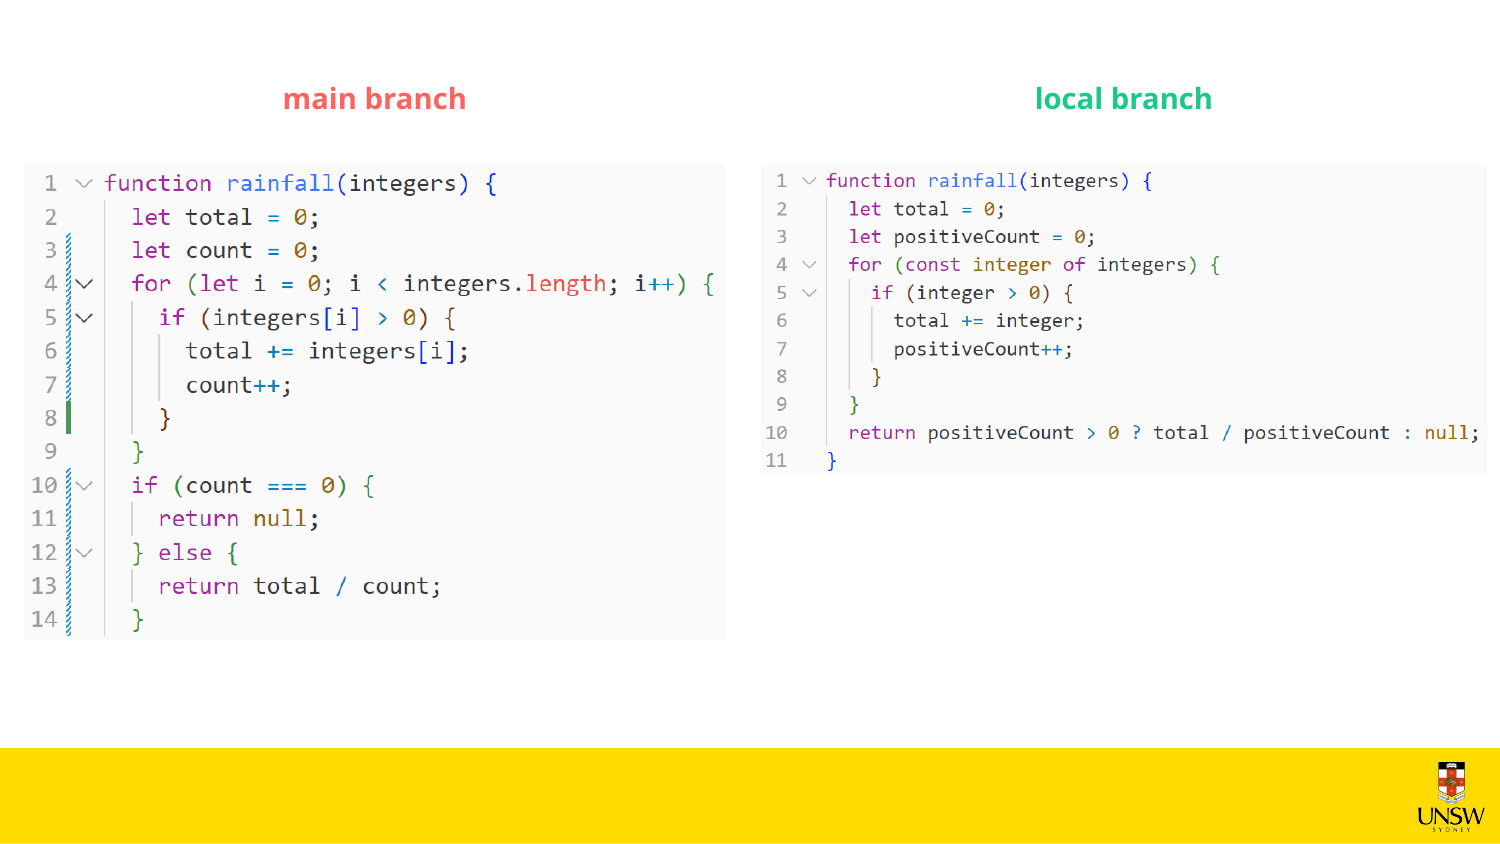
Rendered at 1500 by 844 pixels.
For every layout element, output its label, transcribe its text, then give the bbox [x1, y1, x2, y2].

text_box local branch [938, 64, 1310, 130]
text_box main branch [189, 64, 561, 130]
picture [1418, 762, 1485, 832]
picture [761, 164, 1487, 475]
picture [24, 164, 725, 640]
